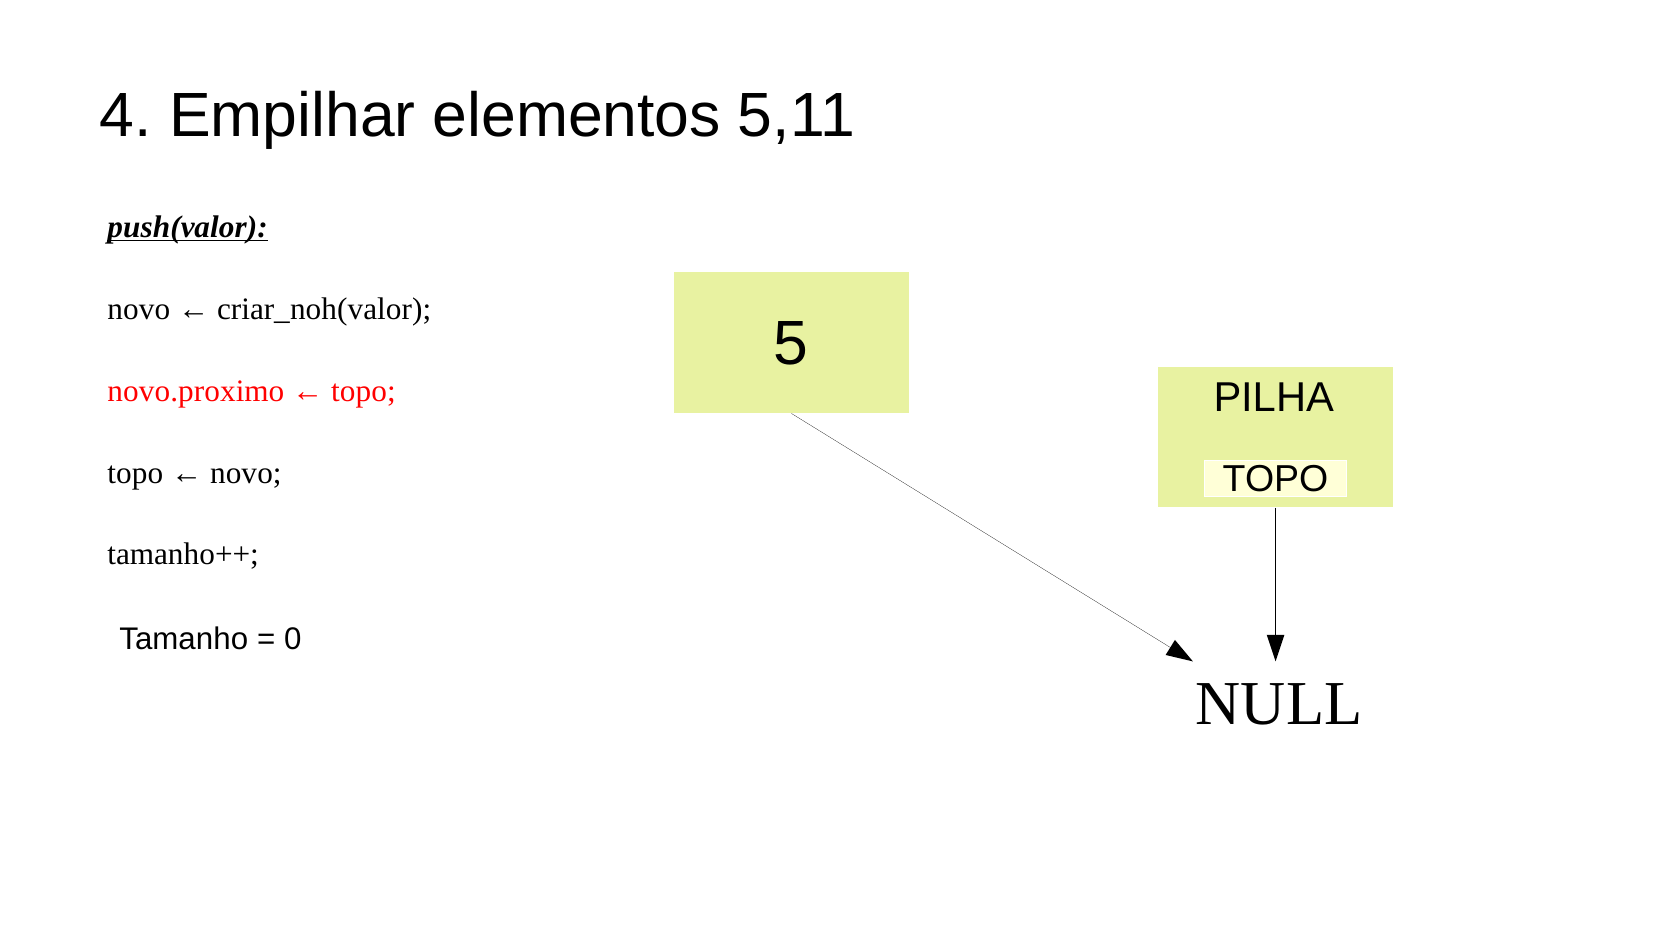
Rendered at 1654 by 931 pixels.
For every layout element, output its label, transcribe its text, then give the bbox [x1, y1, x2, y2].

title 4. Empilhar elementos 5,11 [82, 37, 1571, 193]
text_box [1157, 366, 1394, 508]
text_box push(valor): novo ← criar_noh(valor); novo.proximo ← topo; topo ← novo; tamanho++; [92, 199, 544, 579]
text_box TOPO [1204, 460, 1347, 497]
text_box Tamanho = 0 [104, 614, 319, 664]
text_box PILHA [1198, 366, 1353, 428]
text_box NULL [1181, 661, 1382, 743]
text_box 5 [673, 271, 910, 414]
